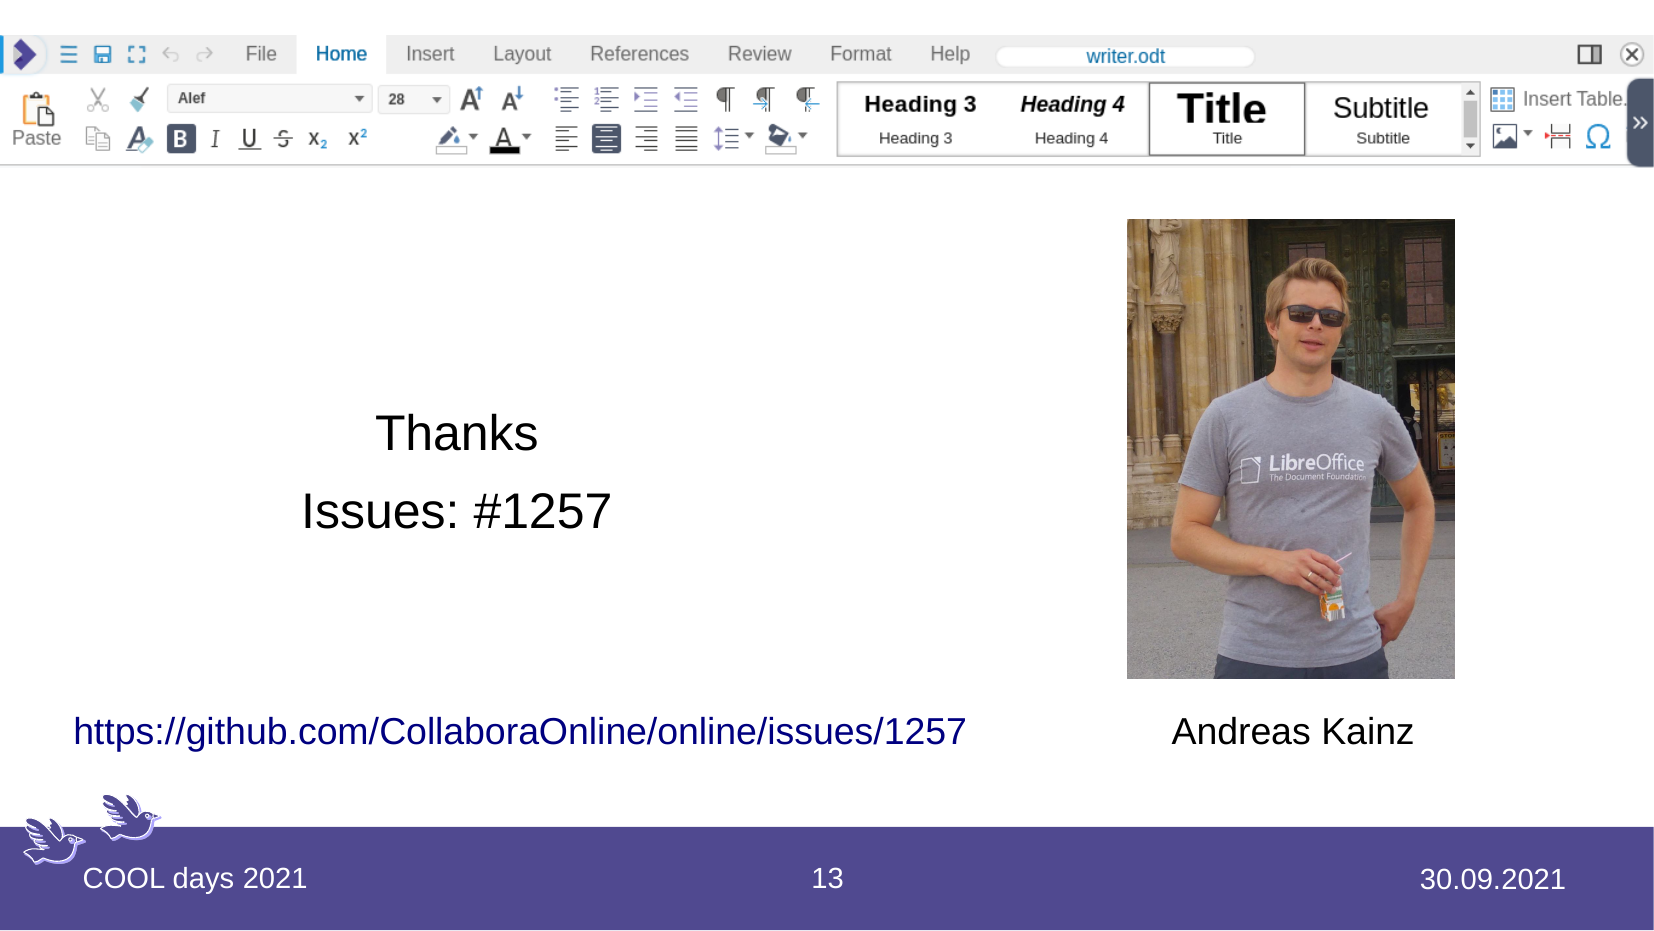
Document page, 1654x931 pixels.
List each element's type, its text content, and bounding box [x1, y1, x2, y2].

picture [0, 35, 1654, 168]
text_box Andreas Kainz [1156, 702, 1430, 760]
picture [1127, 219, 1455, 679]
text_box https://github.com/CollaboraOnline/online/issues/1257 [58, 702, 983, 760]
list Thanks Issues: #1257 [88, 206, 826, 702]
